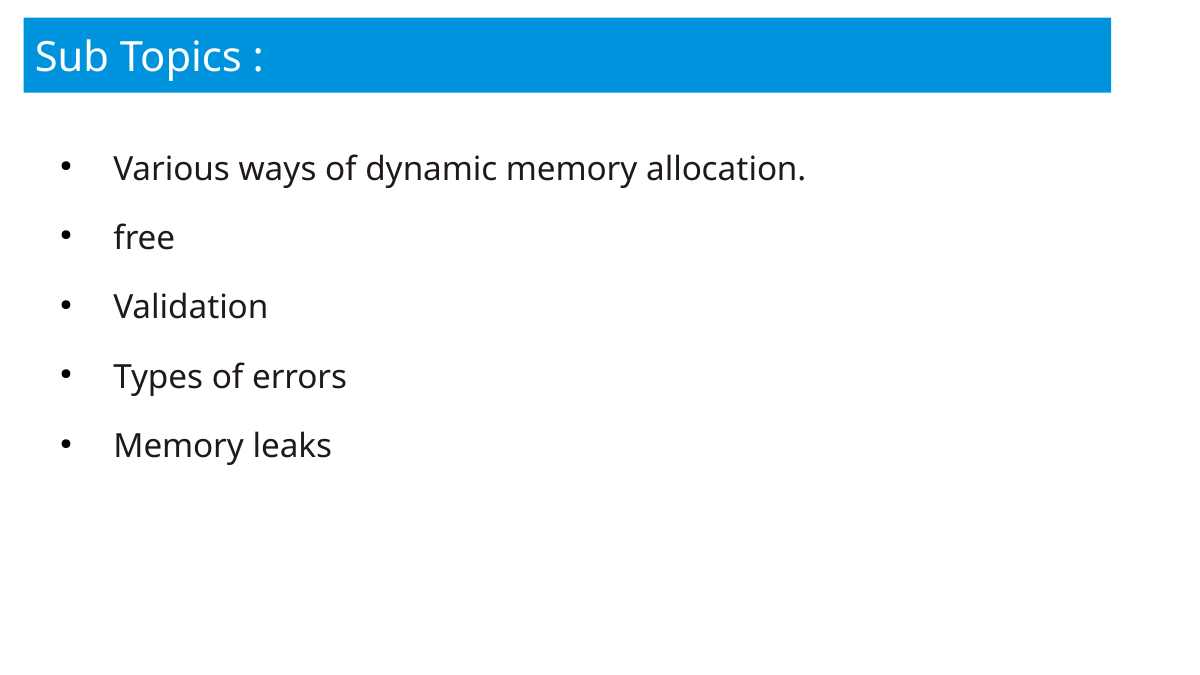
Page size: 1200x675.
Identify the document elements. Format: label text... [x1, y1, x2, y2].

list Various ways of dynamic memory allocation. free Validation Types of errors Memory leaks [31, 268, 1052, 343]
title Sub Topics : [23, 17, 1112, 93]
